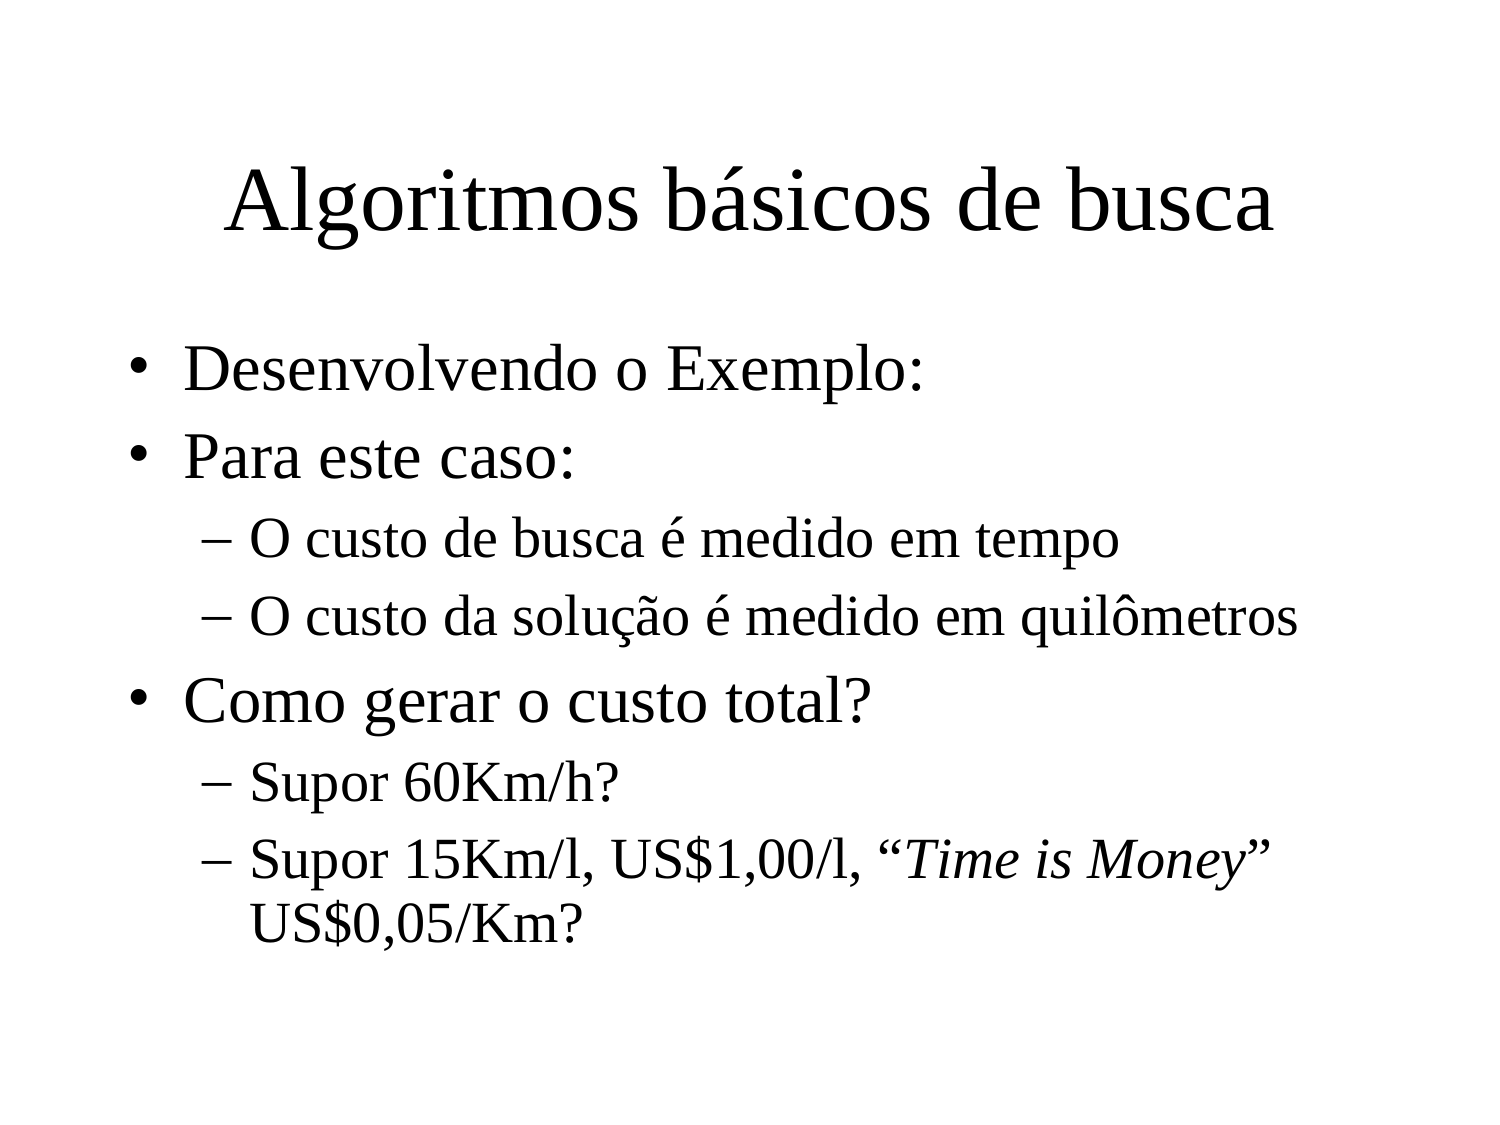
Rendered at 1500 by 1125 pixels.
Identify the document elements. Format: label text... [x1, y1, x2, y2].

list Desenvolvendo o Exemplo: Para este caso: O custo de busca é medido em tempo O custo da solução é medido em quilômetros Como gerar o custo total? Supor 60Km/h? Supor 15Km/l, US$1,00/l, “Time is Money” US$0,05/Km? [112, 324, 1388, 1001]
title Algoritmos básicos de busca [112, 99, 1388, 288]
